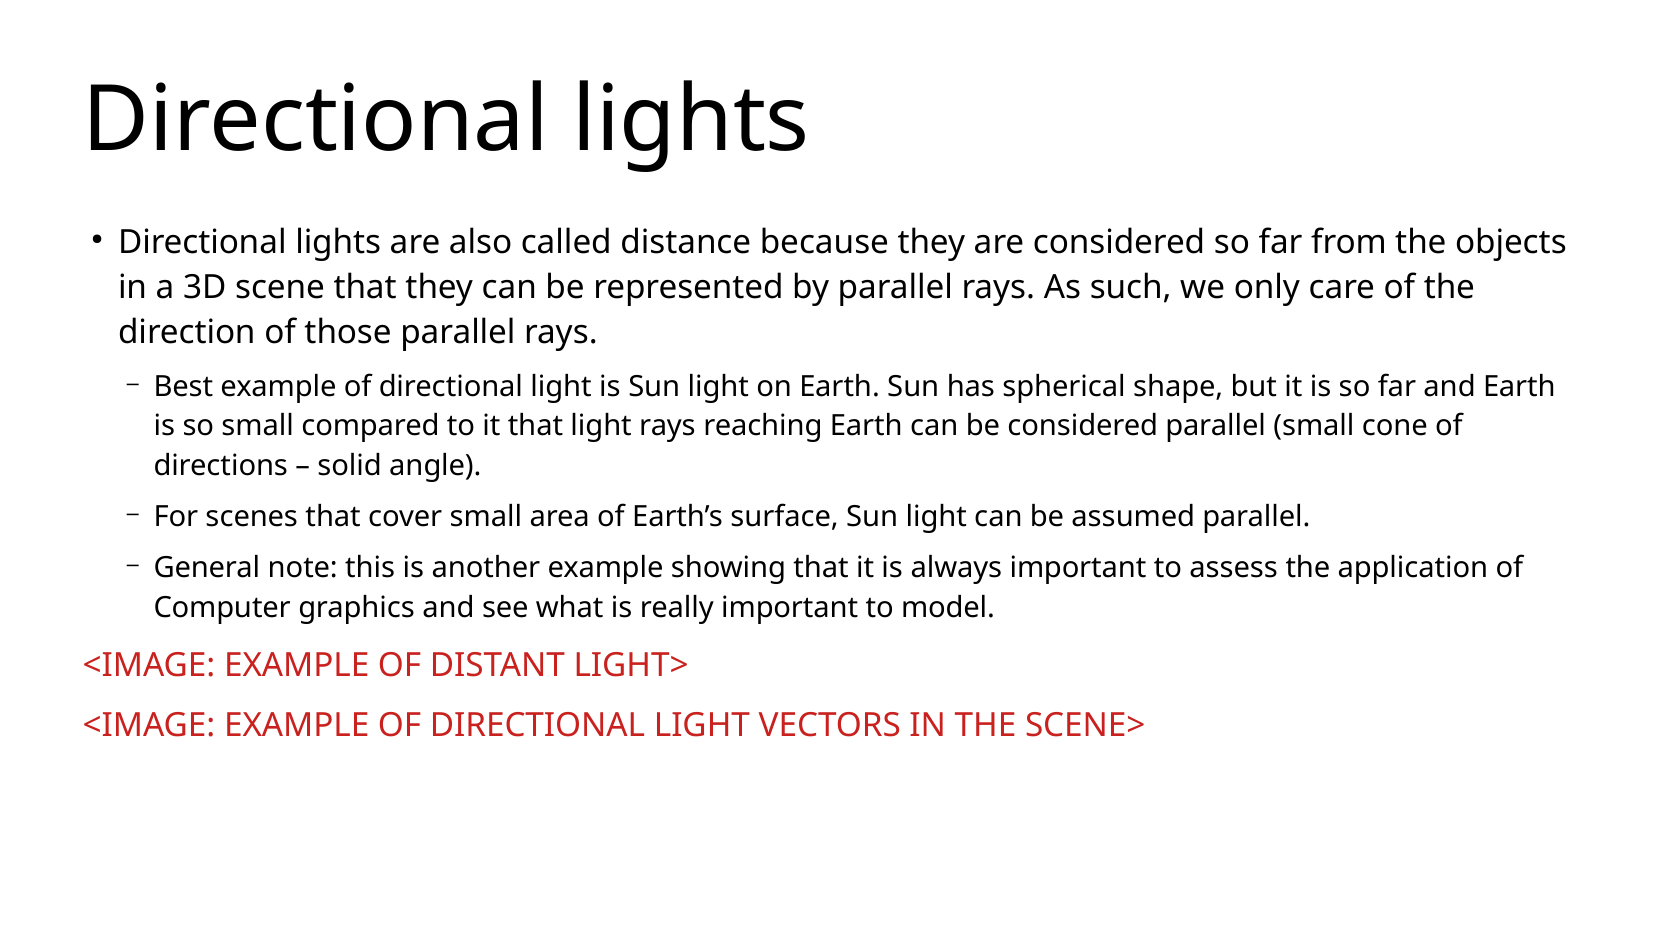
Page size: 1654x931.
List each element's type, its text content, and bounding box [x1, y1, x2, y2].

title Directional lights [82, 37, 1571, 193]
list Directional lights are also called distance because they are considered so far from the objects in a 3D scene that they can be represented by parallel rays. As such, we only care of the direction of those parallel rays. Best example of directional light is Sun light on Earth. Sun has spherical shape, but it is so far and Earth is so small compared to it that light rays reaching Earth can be considered parallel (small cone of directions – solid angle). For scenes that cover small area of Earth’s surface, Sun light can be assumed parallel. General note: this is another example showing that it is always important to assess the application of Computer graphics and see what is really important to model. <IMAGE: EXAMPLE OF DISTANT LIGHT> <IMAGE: EXAMPLE OF DIRECTIONAL LIGHT VECTORS IN THE SCENE> [82, 217, 1571, 758]
